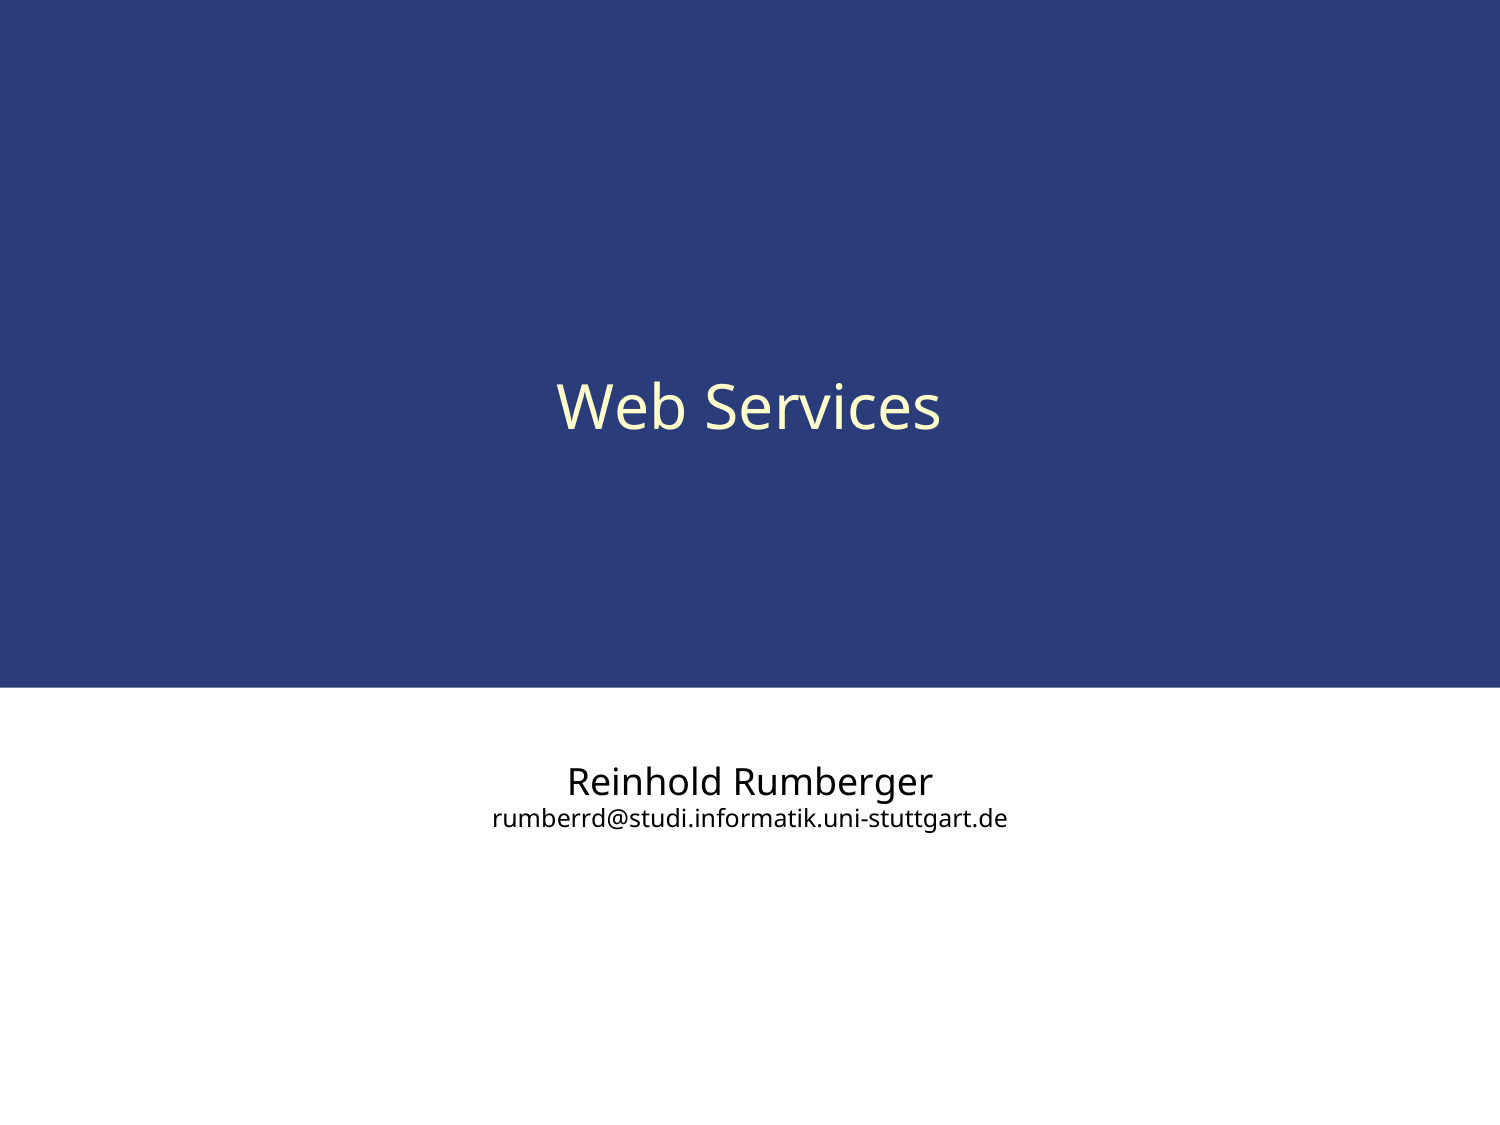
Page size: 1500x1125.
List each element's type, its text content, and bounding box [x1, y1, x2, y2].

text_box Web Services [112, 75, 1388, 451]
